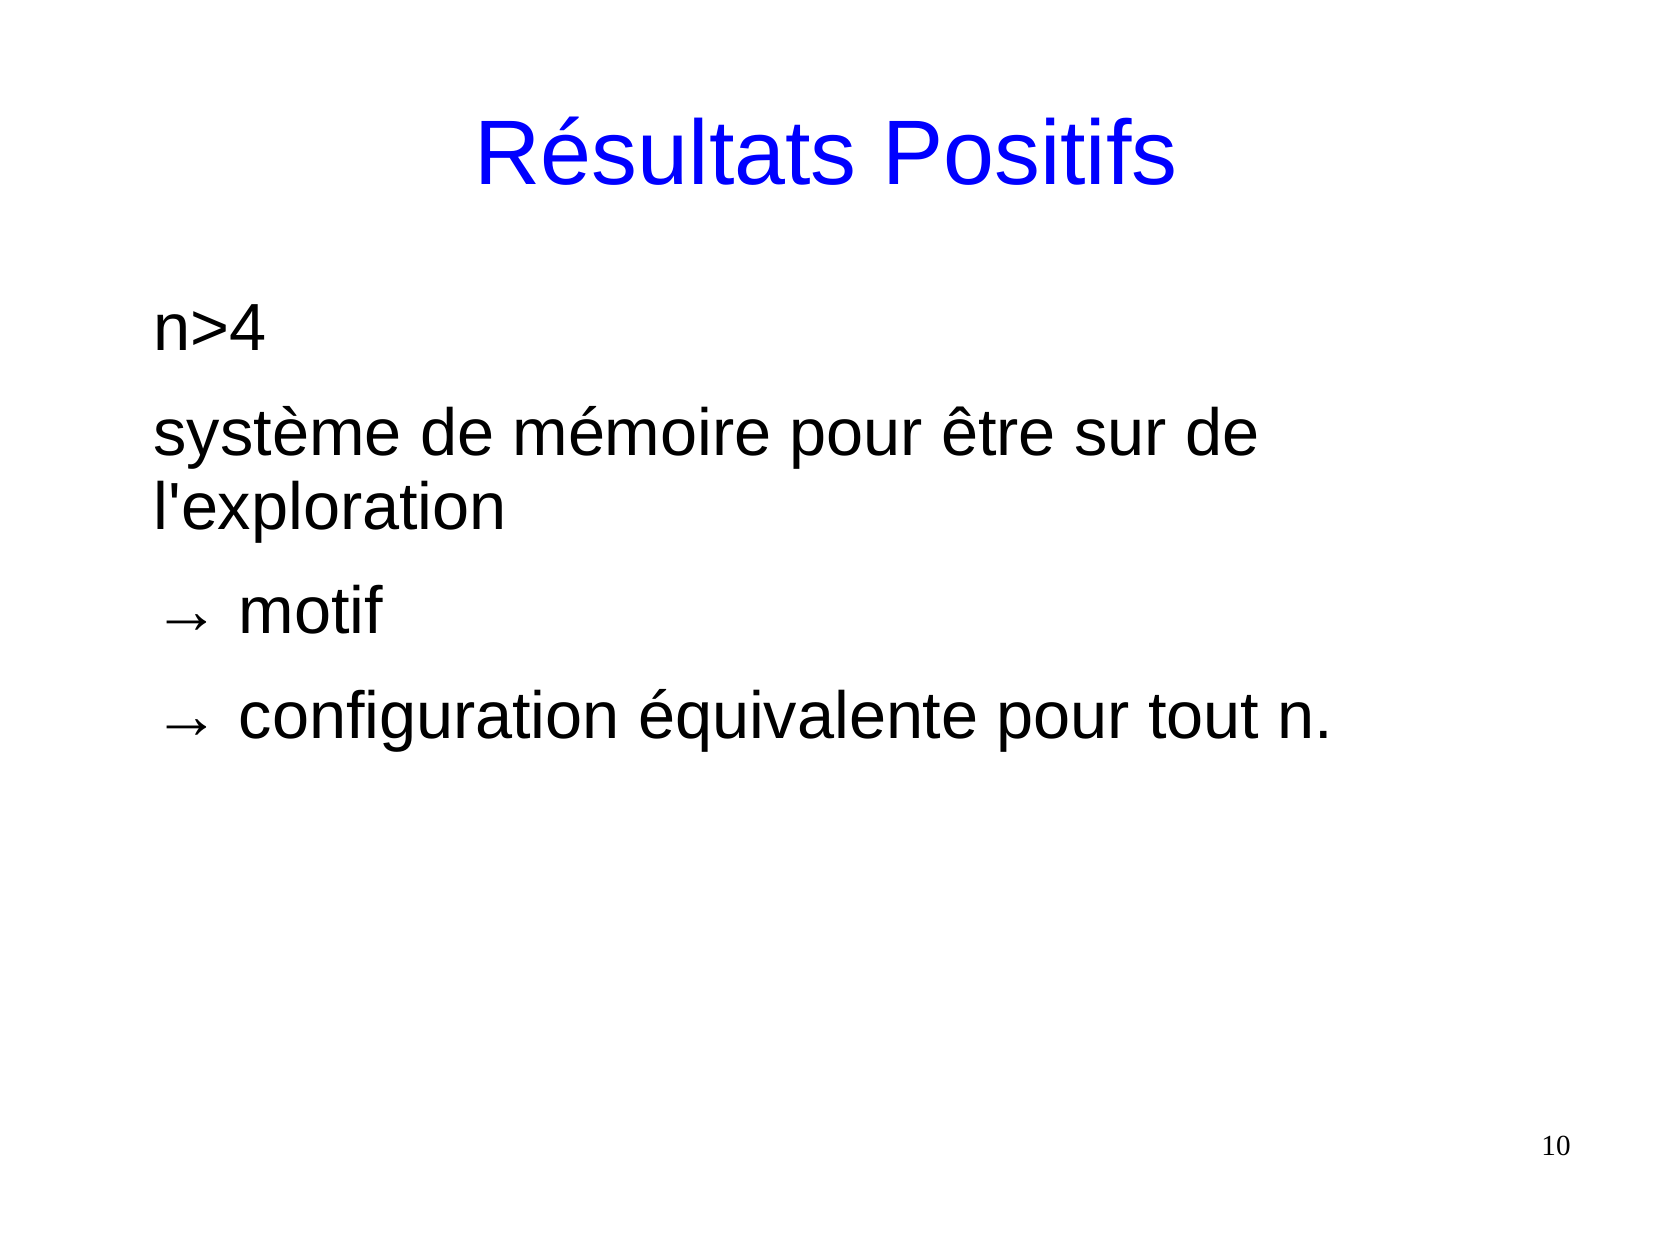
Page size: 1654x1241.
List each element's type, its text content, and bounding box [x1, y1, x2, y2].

title Résultats Positifs [82, 49, 1571, 257]
list n>4 système de mémoire pour être sur de l'exploration → motif → configuration équivalente pour tout n. [82, 290, 1538, 1010]
